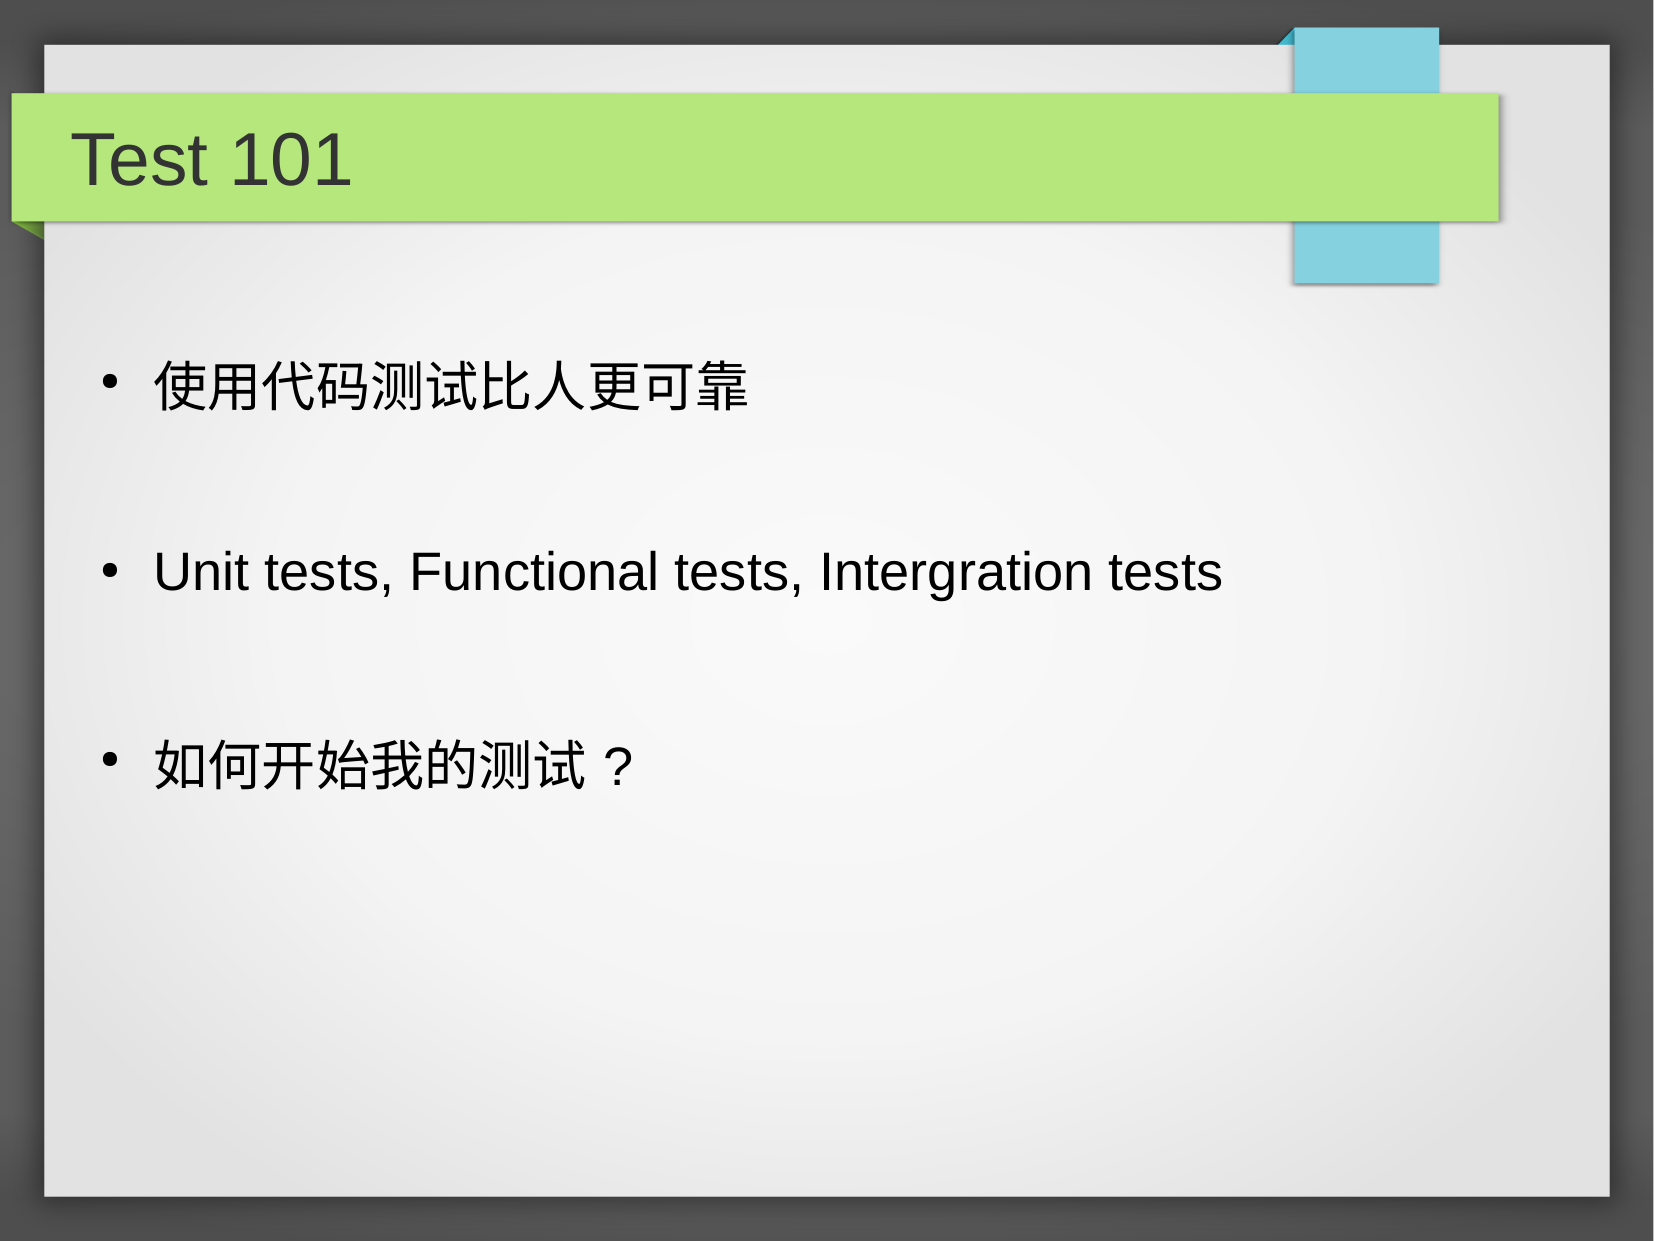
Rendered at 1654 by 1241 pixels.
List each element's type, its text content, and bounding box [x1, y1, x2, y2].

list 使用代码测试比人更可靠 Unit tests, Functional tests, Intergration tests 如何开始我的测试? [82, 343, 1538, 1063]
picture [0, 0, 1654, 1241]
title Test 101 [70, 106, 1229, 213]
